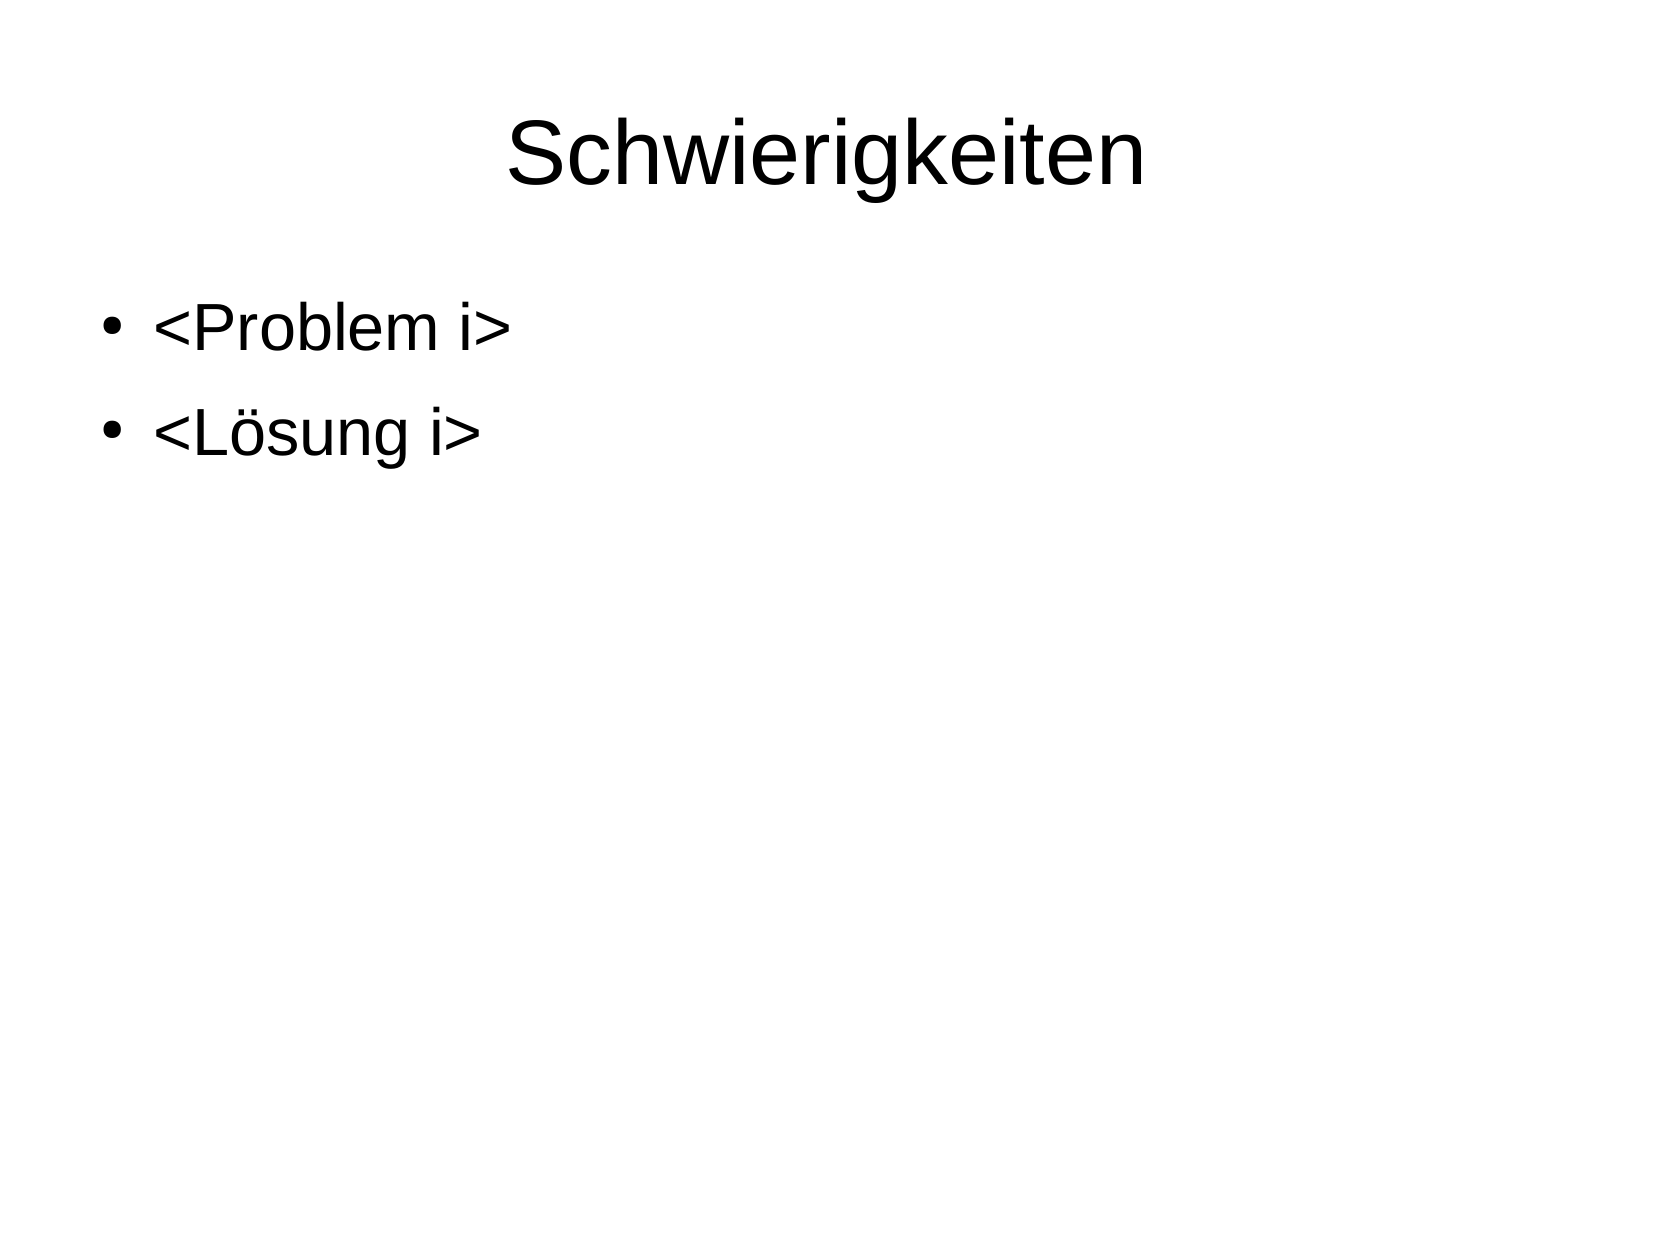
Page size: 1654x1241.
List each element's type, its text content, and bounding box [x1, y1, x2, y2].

title Schwierigkeiten [82, 49, 1571, 257]
list <Problem i> <Lösung i> [82, 290, 1571, 1010]
